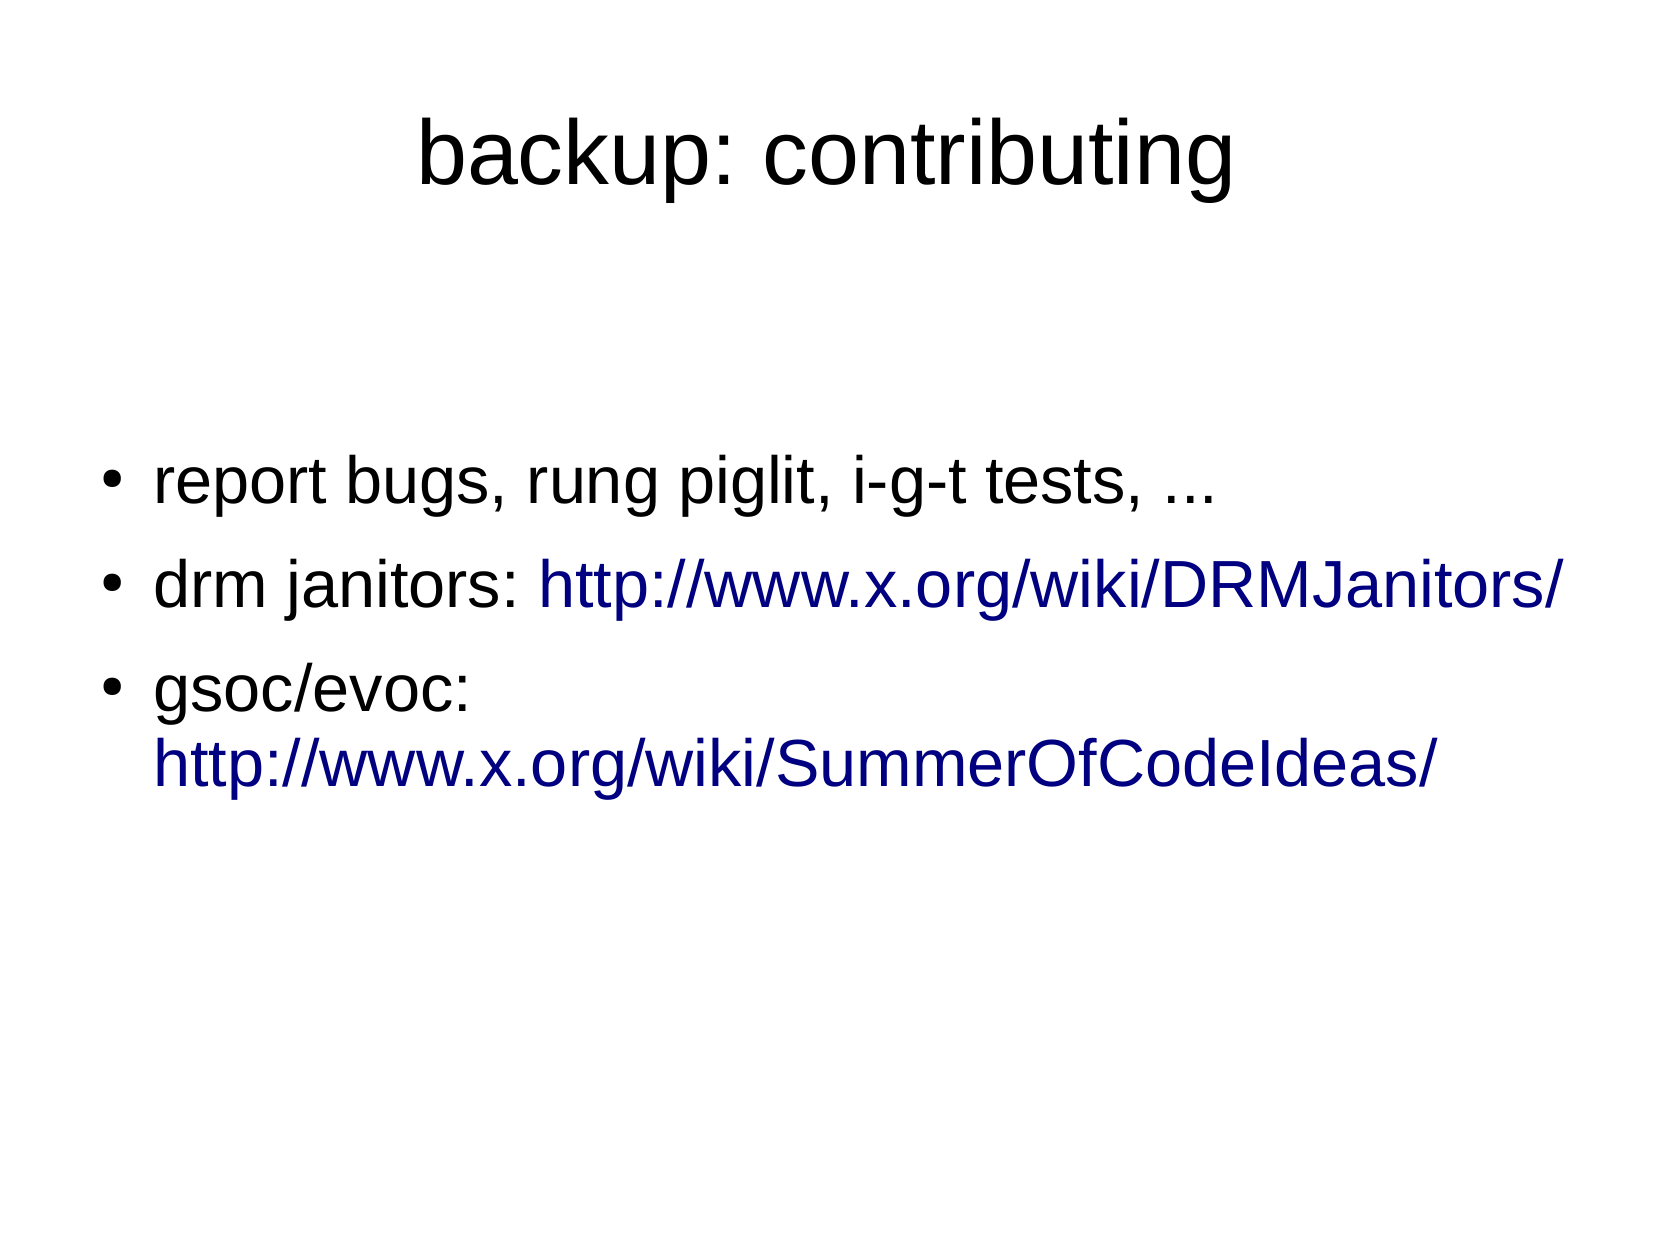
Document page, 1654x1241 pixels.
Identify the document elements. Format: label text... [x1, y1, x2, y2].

title backup: contributing [82, 49, 1571, 257]
list report bugs, rung piglit, i-g-t tests, ... drm janitors: http://www.x.org/wiki/DRMJanitors/ gsoc/evoc: http://www.x.org/wiki/SummerOfCodeIdeas/ [82, 442, 1571, 1032]
